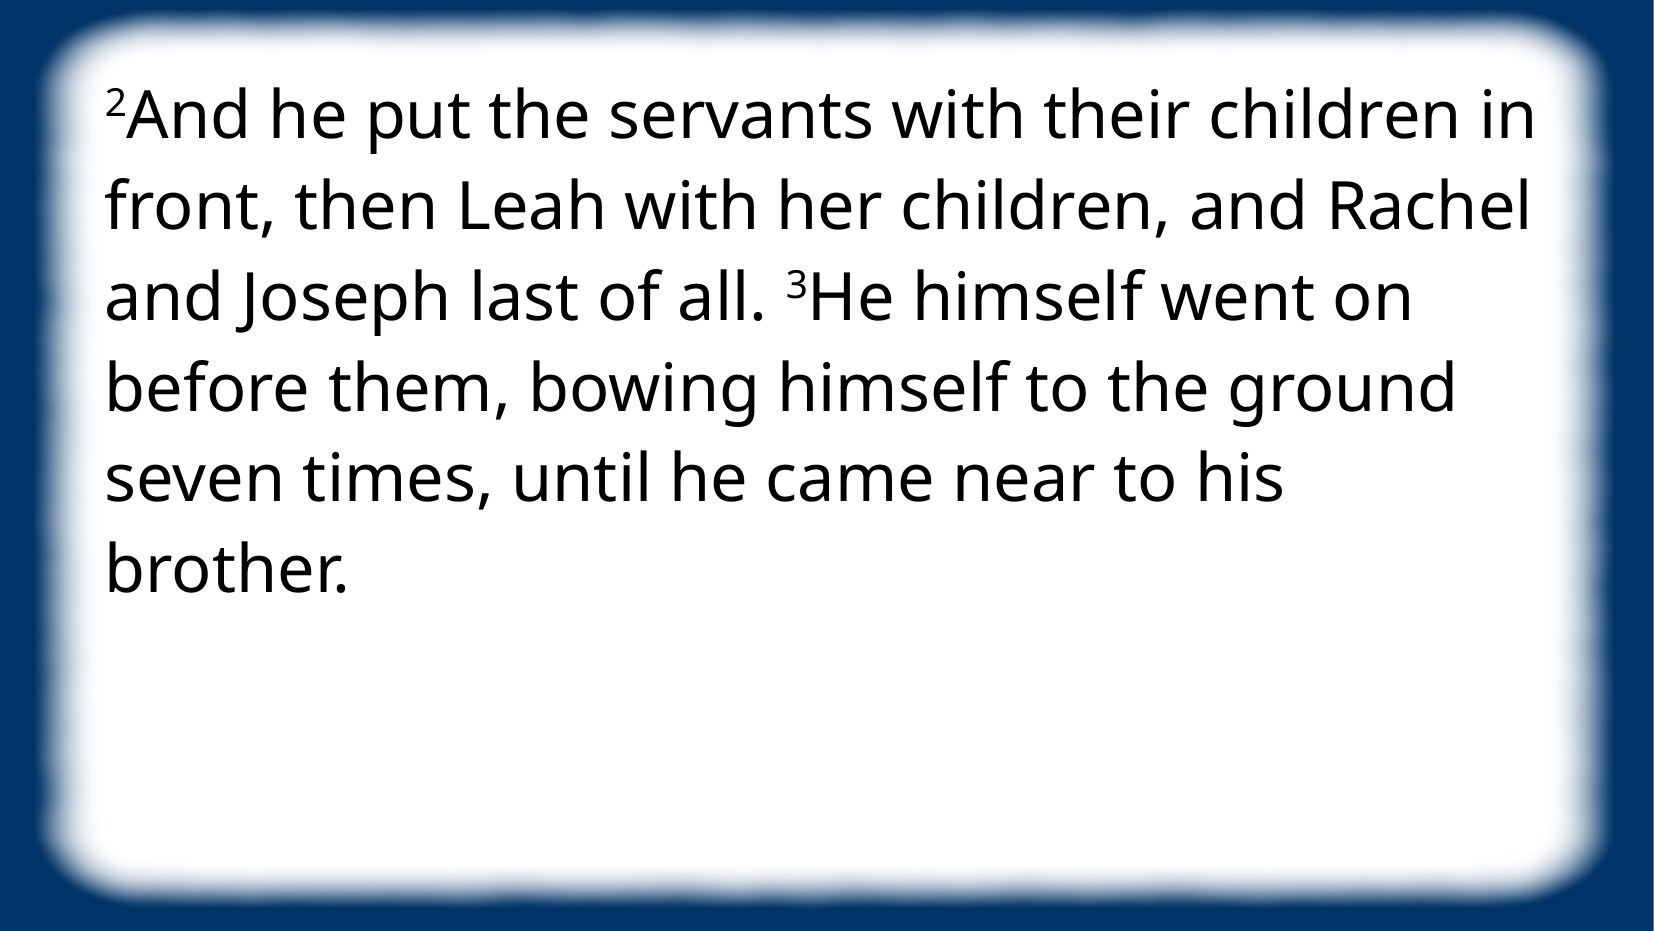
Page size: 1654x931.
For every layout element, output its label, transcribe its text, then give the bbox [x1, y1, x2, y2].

picture [0, 0, 1654, 931]
text_box 2And he put the servants with their children in front, then Leah with her children, and Rachel and Joseph last of all. 3He himself went on before them, bowing himself to the ground seven times, until he came near to his brother. [90, 60, 1561, 519]
